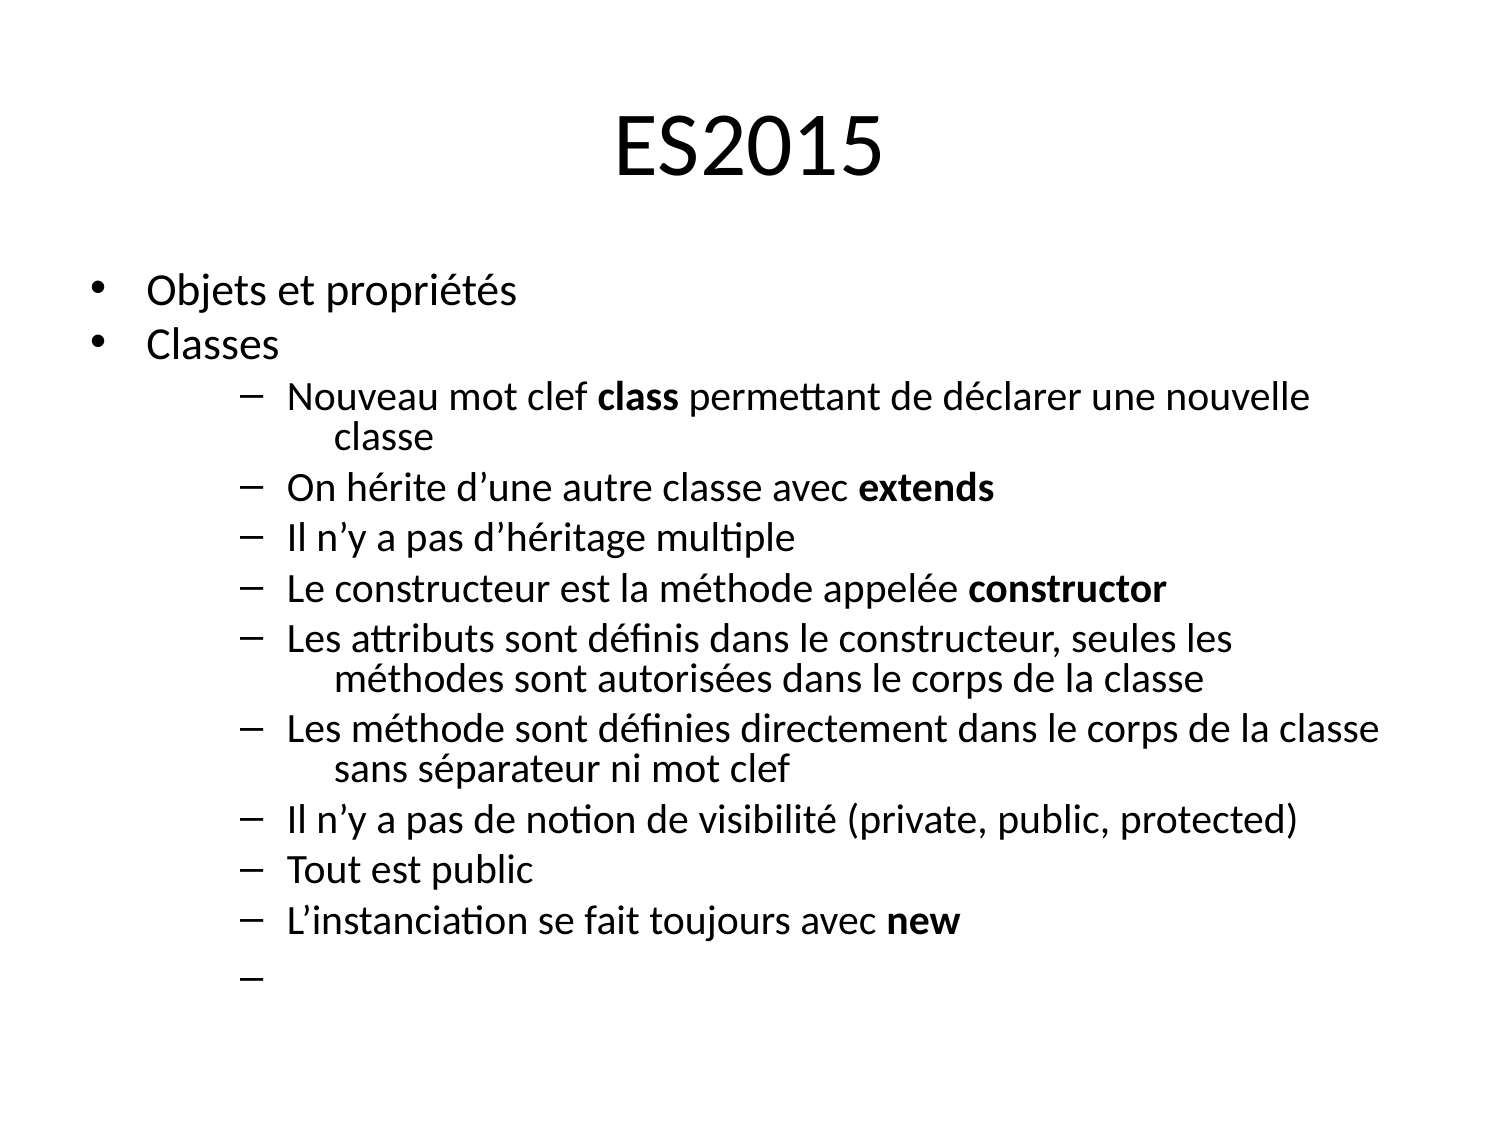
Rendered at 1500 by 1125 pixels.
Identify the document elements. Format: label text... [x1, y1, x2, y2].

list Objets et propriétés Classes Nouveau mot clef class permettant de déclarer une nouvelle classe On hérite d’une autre classe avec extends Il n’y a pas d’héritage multiple Le constructeur est la méthode appelée constructor Les attributs sont définis dans le constructeur, seules les méthodes sont autorisées dans le corps de la classe Les méthode sont définies directement dans le corps de la classe sans séparateur ni mot clef Il n’y a pas de notion de visibilité (private, public, protected) Tout est public L’instanciation se fait toujours avec new [75, 262, 1426, 1005]
title ES2015 [75, 45, 1426, 233]
